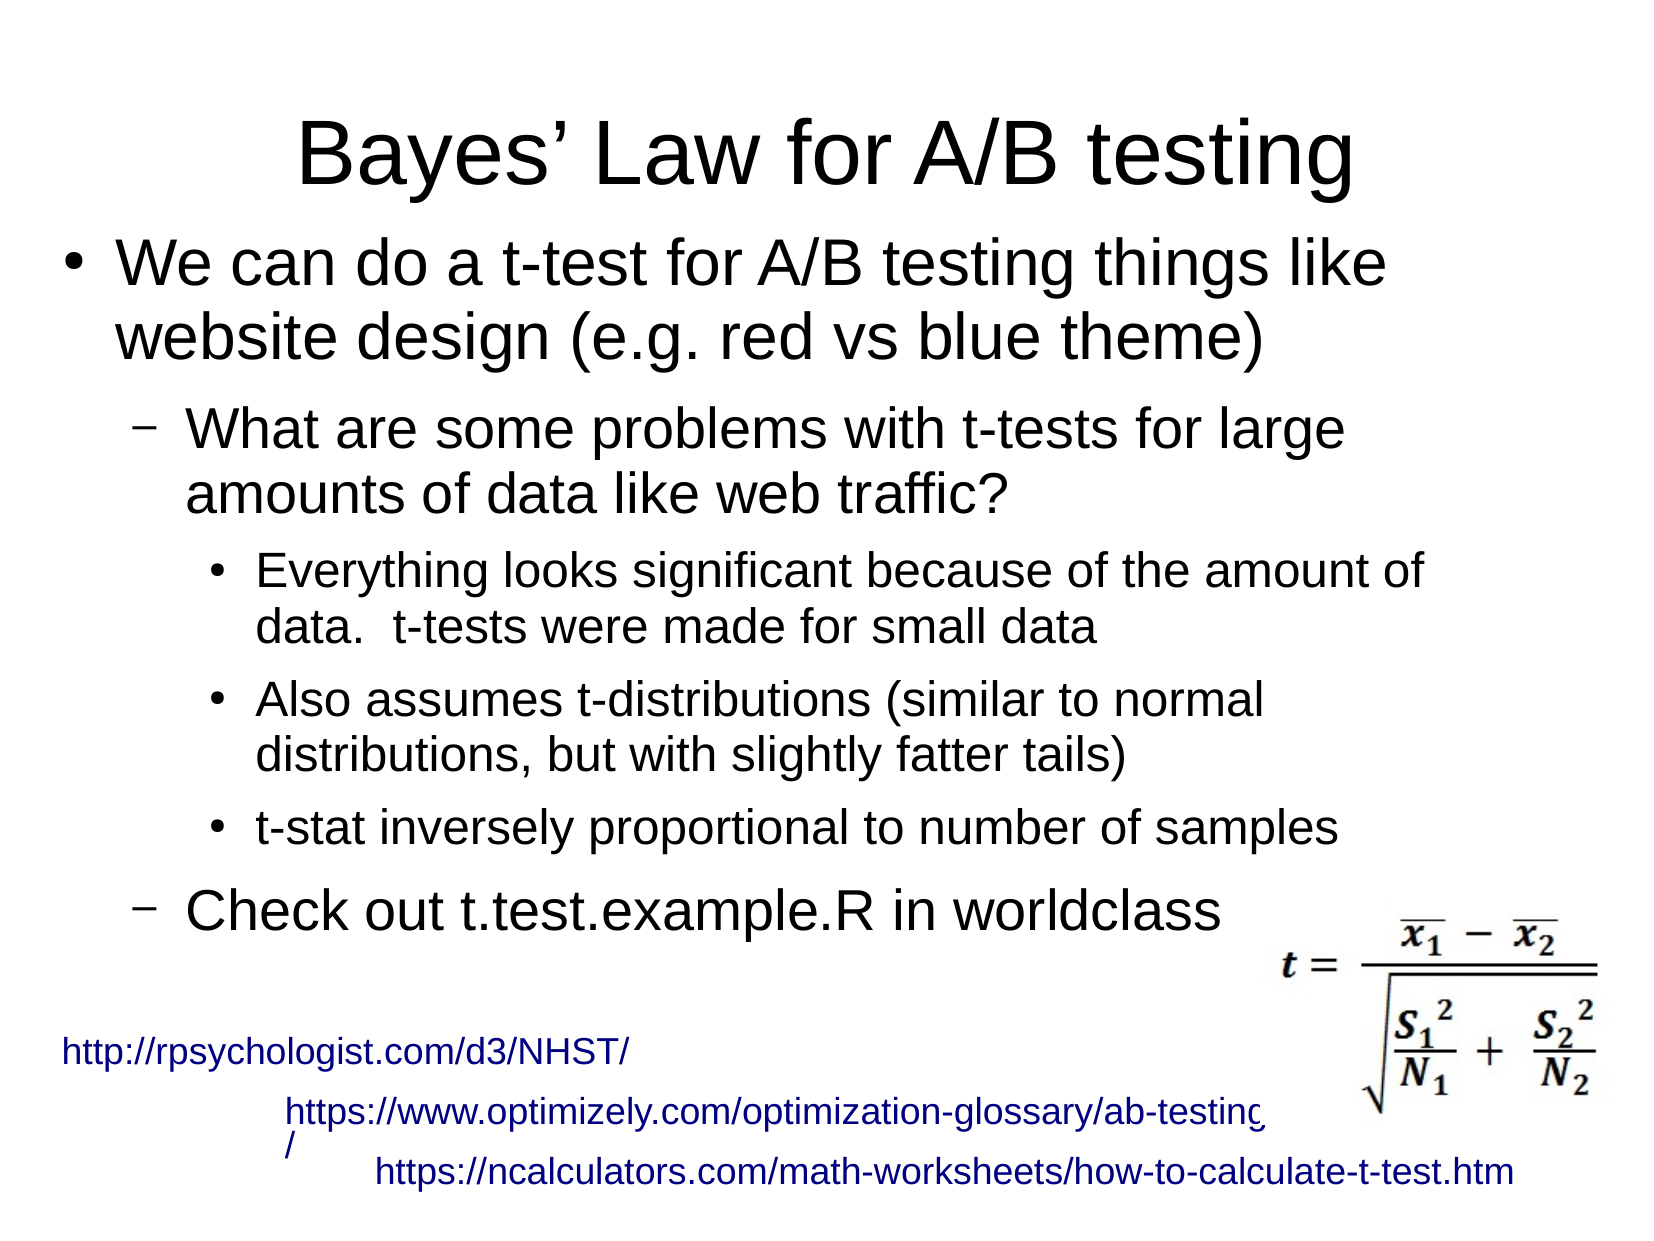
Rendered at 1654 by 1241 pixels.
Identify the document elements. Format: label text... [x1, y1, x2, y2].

picture [1260, 901, 1629, 1126]
text_box https://www.optimizely.com/optimization-glossary/ab-testing/ [270, 1083, 1294, 1141]
text_box https://ncalculators.com/math-worksheets/how-to-calculate-t-test.htm [360, 1143, 1531, 1201]
title Bayes’ Law for A/B testing [82, 49, 1571, 257]
list We can do a t-test for A/B testing things like website design (e.g. red vs blue theme) What are some problems with t-tests for large amounts of data like web traffic? Everything looks significant because of the amount of data. t-tests were made for small data Also assumes t-distributions (similar to normal distributions, but with slightly fatter tails) t-stat inversely proportional to number of samples Check out t.test.example.R in worldclass [45, 225, 1534, 946]
text_box http://rpsychologist.com/d3/NHST/ [46, 1023, 646, 1081]
